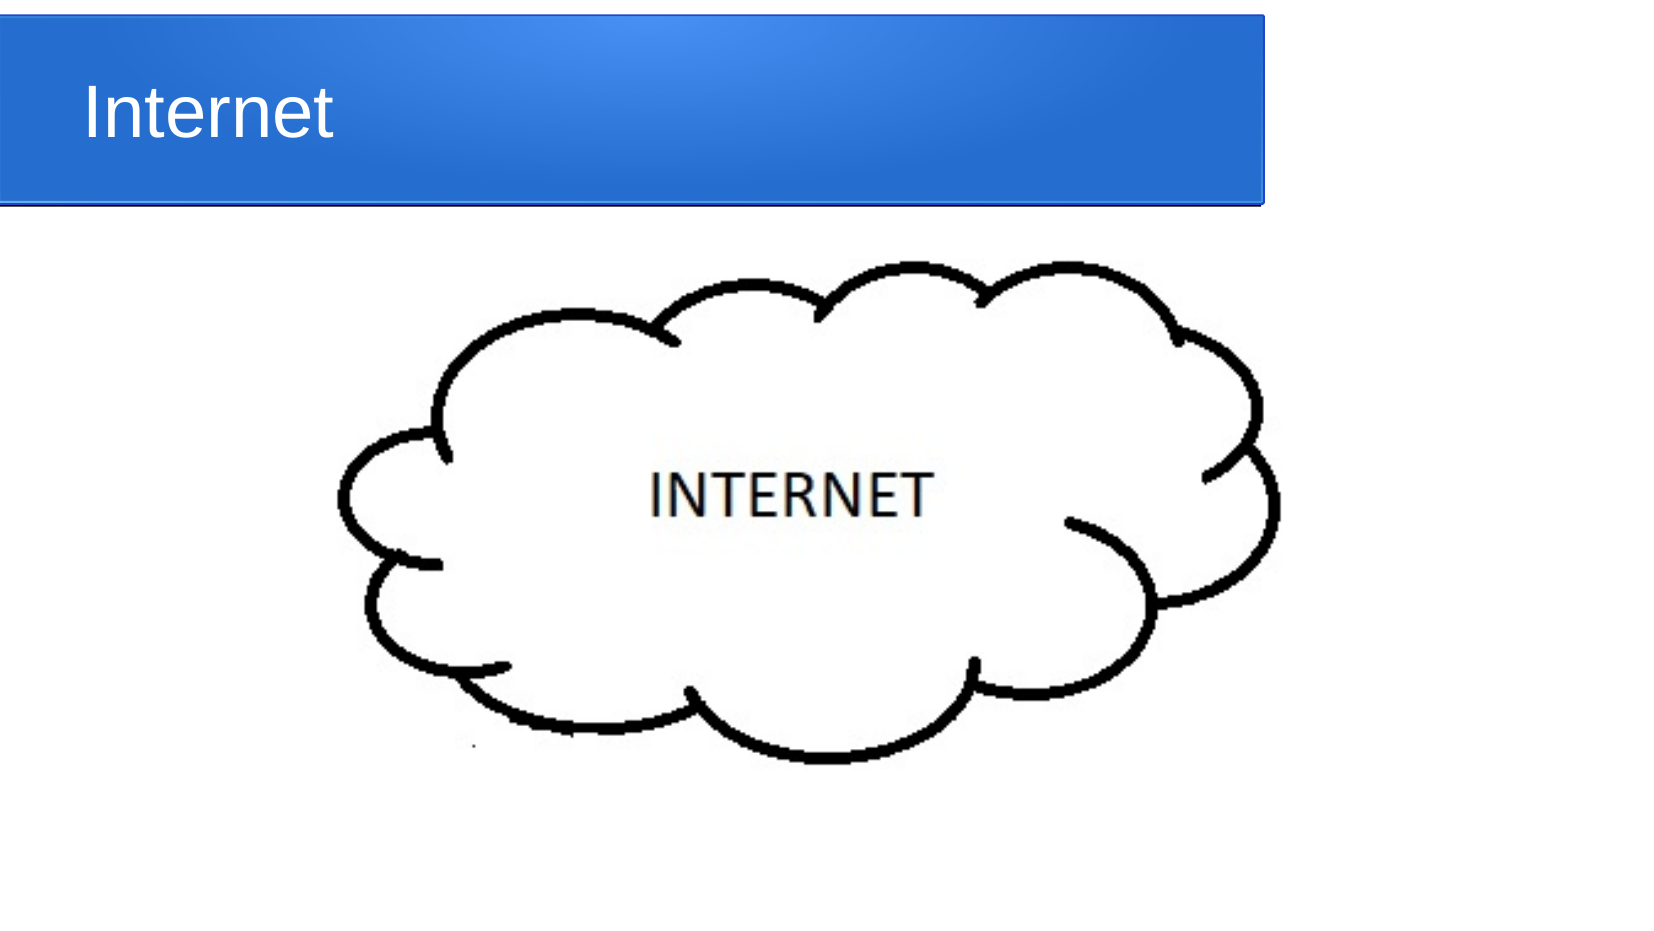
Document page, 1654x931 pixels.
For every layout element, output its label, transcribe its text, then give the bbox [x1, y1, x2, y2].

picture [299, 240, 1291, 781]
title Internet [82, 35, 1235, 189]
